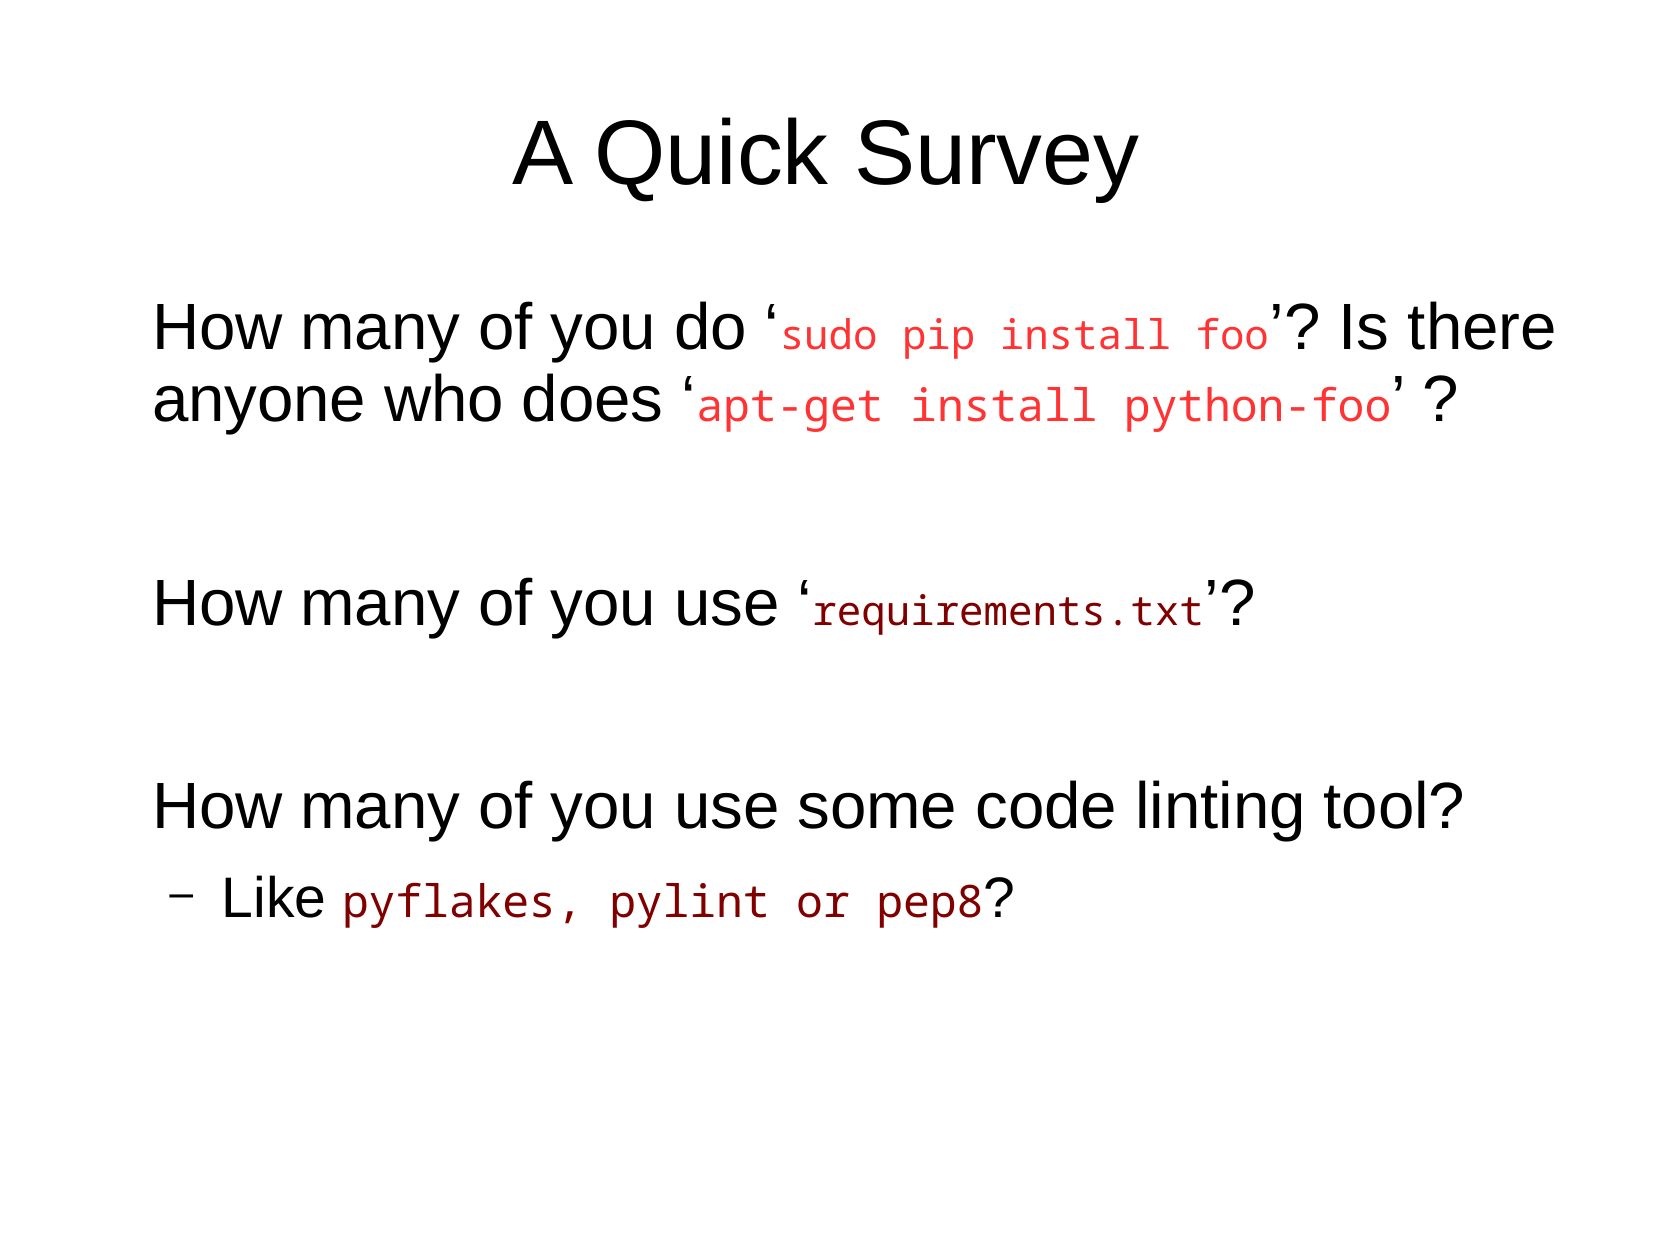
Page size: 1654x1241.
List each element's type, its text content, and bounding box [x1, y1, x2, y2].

list How many of you do ‘sudo pip install foo’? Is there anyone who does ‘apt-get install python-foo’ ? How many of you use ‘requirements.txt’? How many of you use some code linting tool? Like pyflakes, pylint or pep8? [82, 290, 1571, 1010]
title A Quick Survey [82, 49, 1571, 257]
